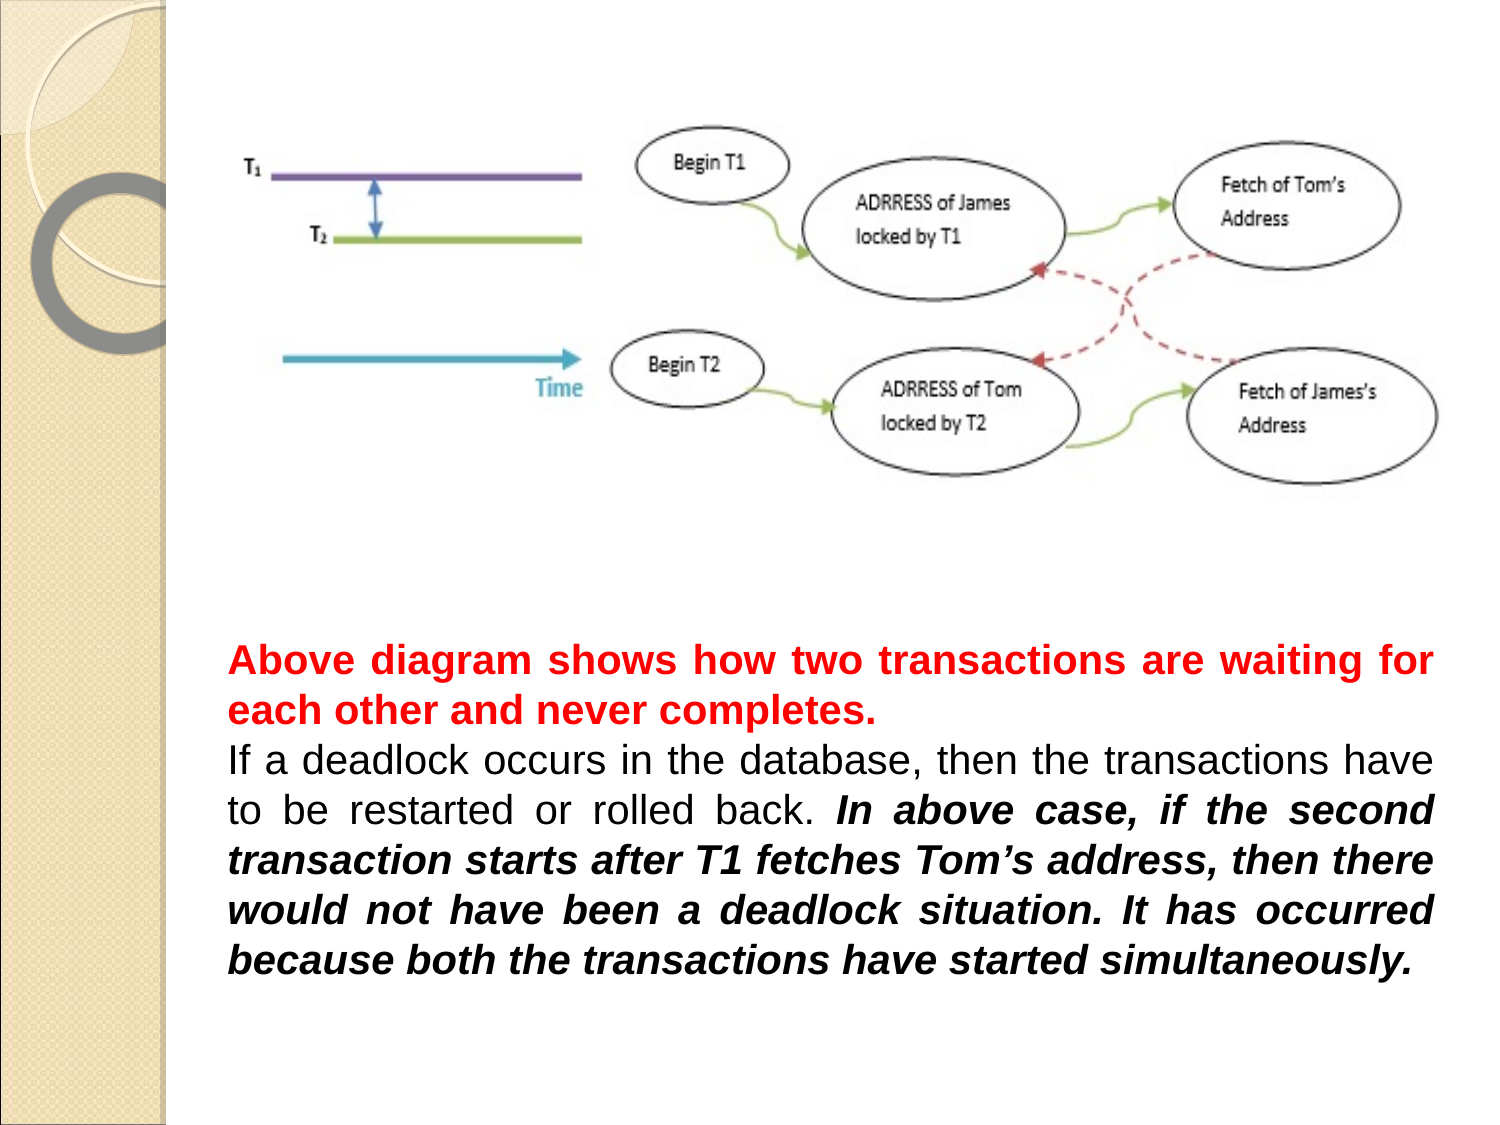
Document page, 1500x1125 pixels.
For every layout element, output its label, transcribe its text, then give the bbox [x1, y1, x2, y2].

text_box Above diagram shows how two transactions are waiting for each other and never completes. If a deadlock occurs in the database, then the transactions have to be restarted or rolled back. In above case, if the second transaction starts after T1 fetches Tom’s address, then there would not have been a deadlock situation. It has occurred because both the transactions have started simultaneously. [212, 625, 1450, 990]
picture [225, 87, 1445, 551]
